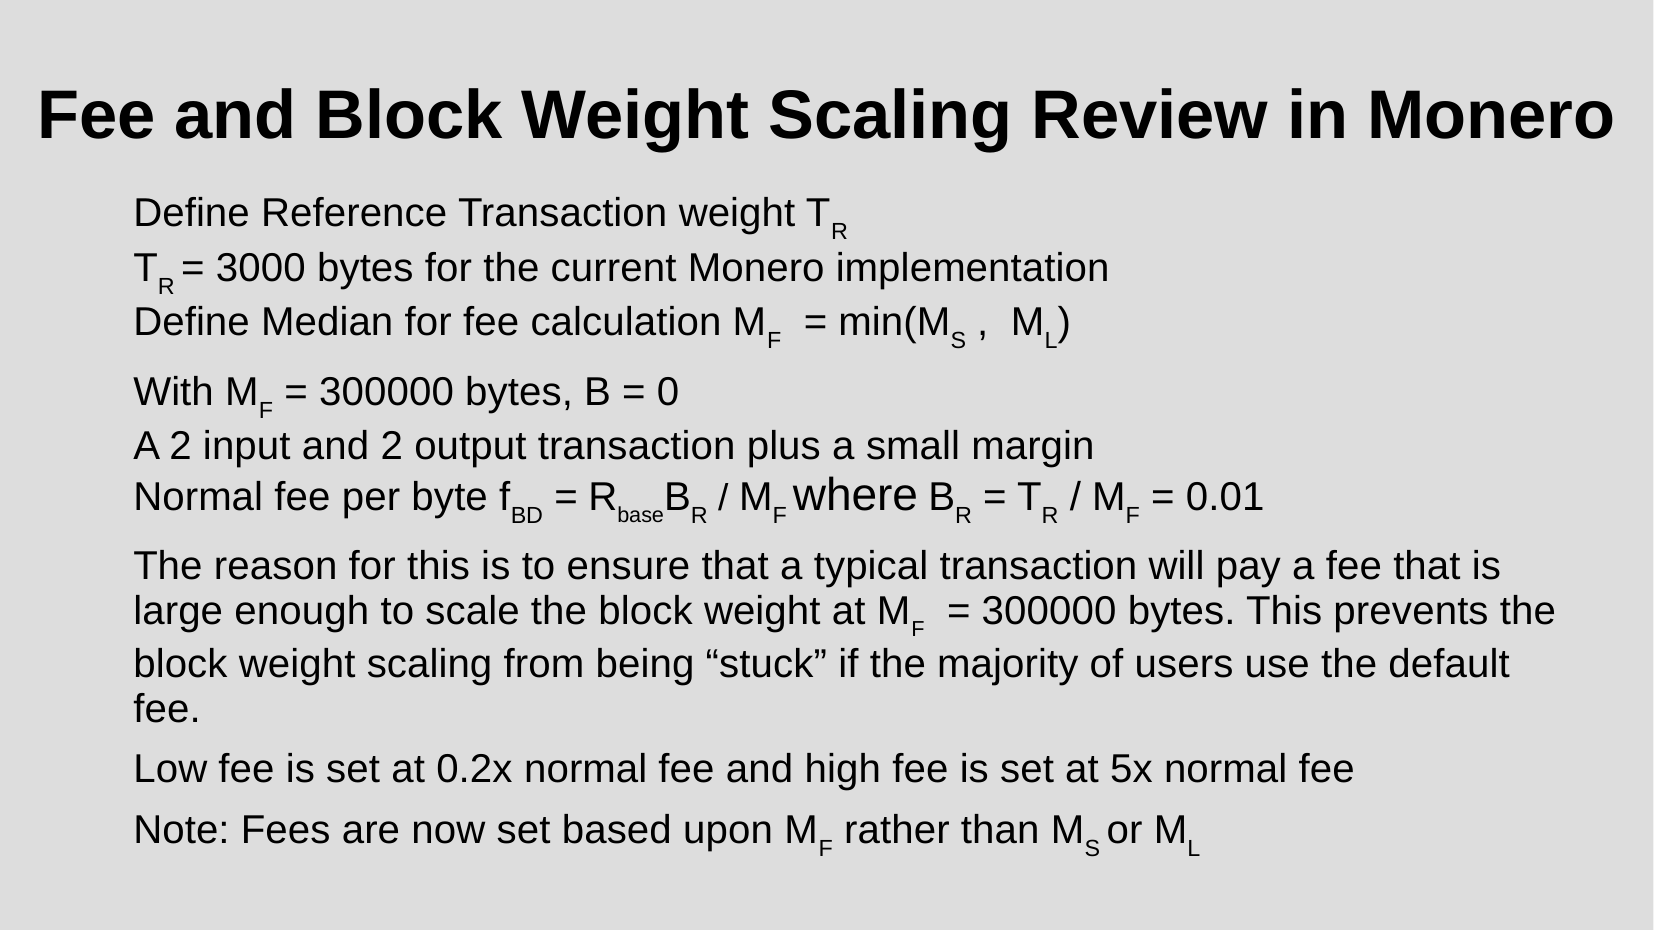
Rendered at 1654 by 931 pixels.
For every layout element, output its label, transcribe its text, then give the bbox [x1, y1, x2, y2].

title Fee and Block Weight Scaling Review in Monero [23, 37, 1630, 193]
list Define Reference Transaction weight TR TR = 3000 bytes for the current Monero implementation Define Median for fee calculation MF = min(MS , ML) With MF = 300000 bytes, B = 0 A 2 input and 2 output transaction plus a small margin Normal fee per byte fBD = RbaseBR / MF where BR = TR / MF = 0.01 The reason for this is to ensure that a typical transaction will pay a fee that is large enough to scale the block weight at MF = 300000 bytes. This prevents the block weight scaling from being “stuck” if the majority of users use the default fee. Low fee is set at 0.2x normal fee and high fee is set at 5x normal fee Note: Fees are now set based upon MF rather than MS or ML [84, 193, 1573, 868]
